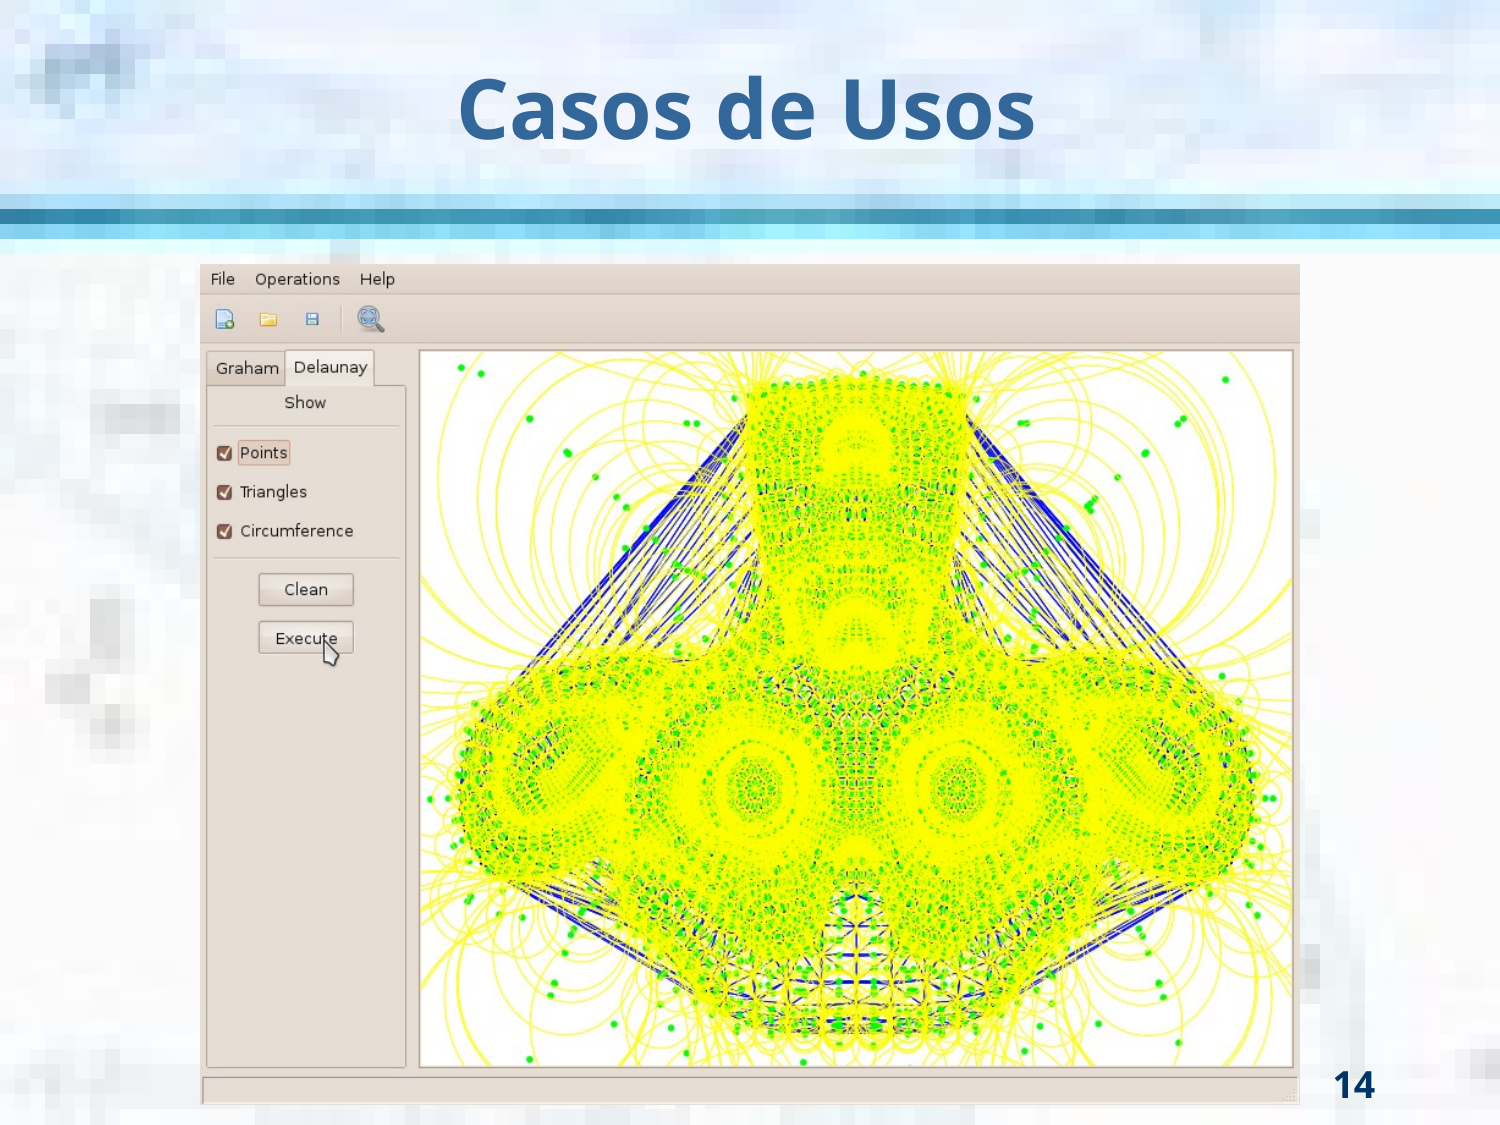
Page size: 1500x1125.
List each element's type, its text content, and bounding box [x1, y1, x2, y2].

picture [0, 216, 1500, 1125]
text_box Casos de Usos [0, 0, 1500, 216]
